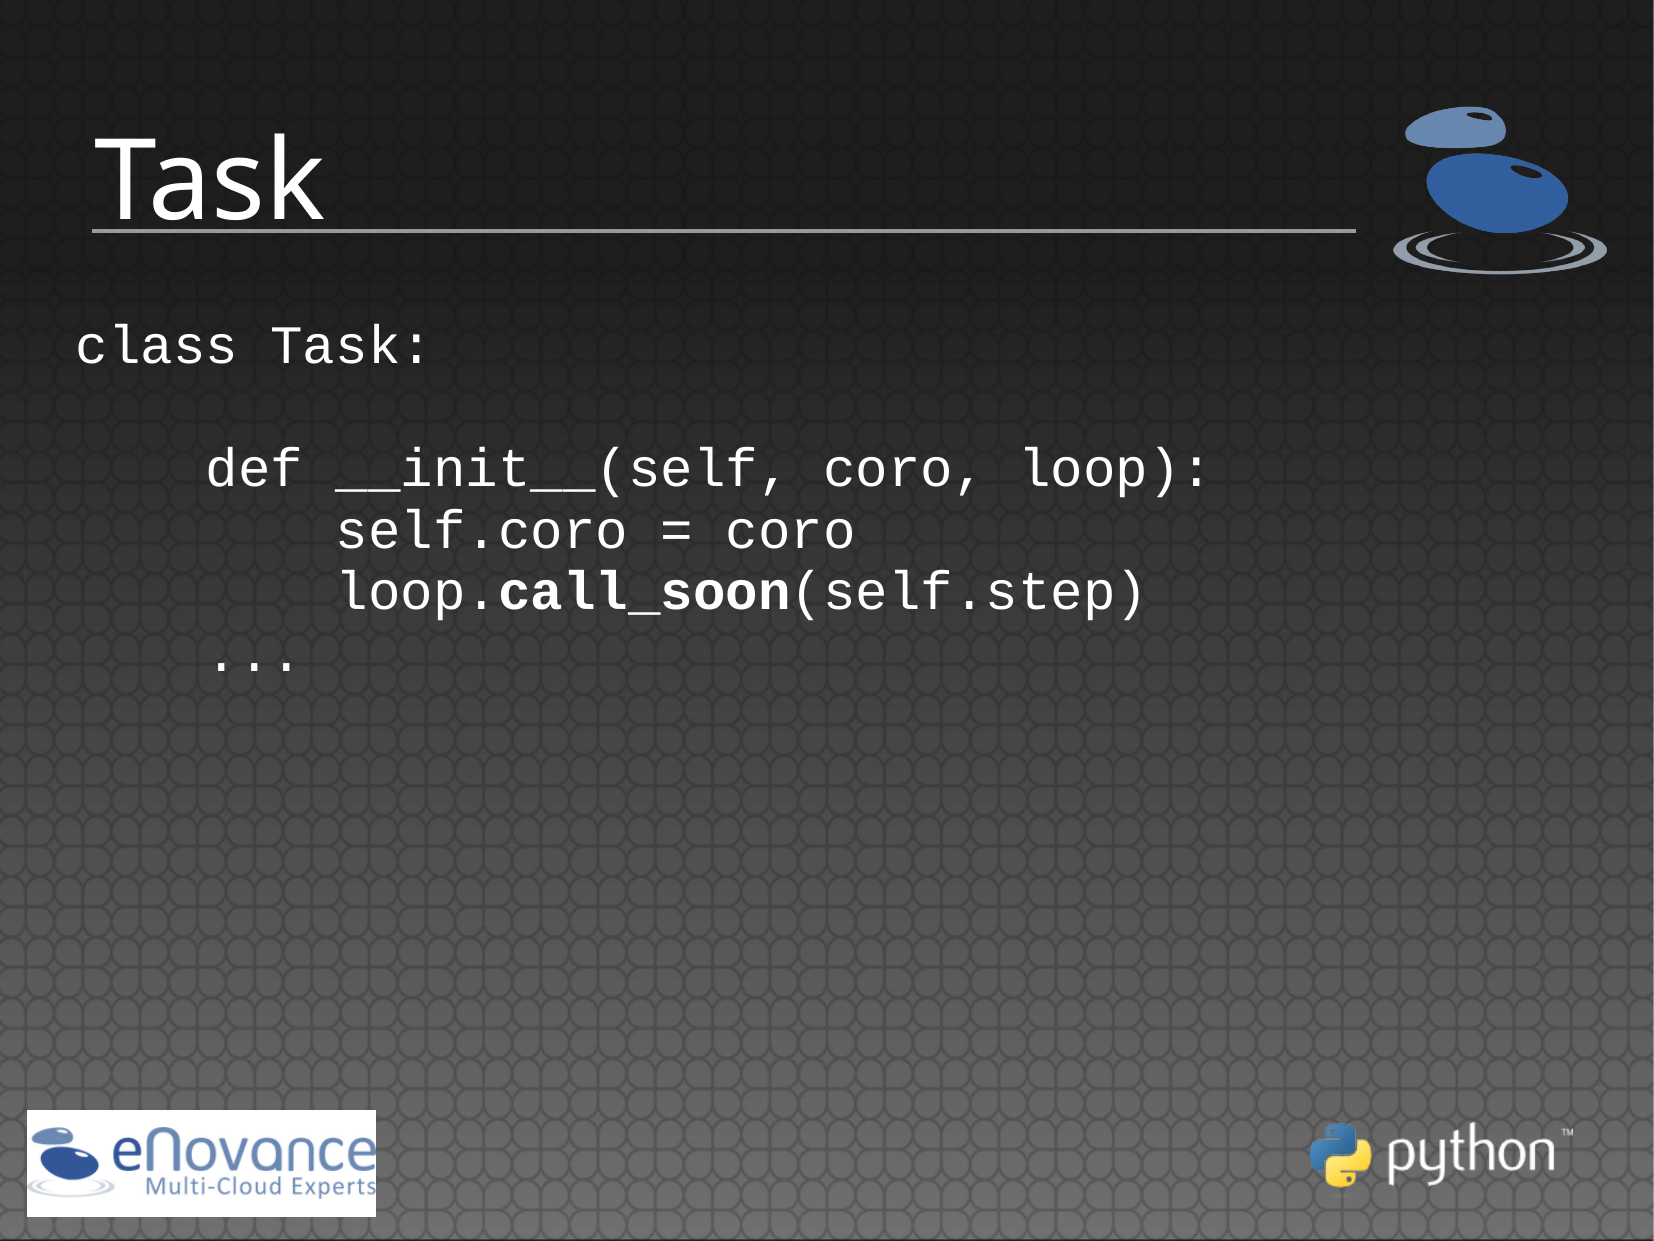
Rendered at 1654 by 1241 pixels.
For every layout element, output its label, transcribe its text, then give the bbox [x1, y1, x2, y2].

picture [0, 0, 1654, 1241]
title Task [94, 100, 1426, 251]
text_box class Task: def __init__(self, coro, loop): self.coro = coro loop.call_soon(self.step) ... [61, 311, 1229, 696]
